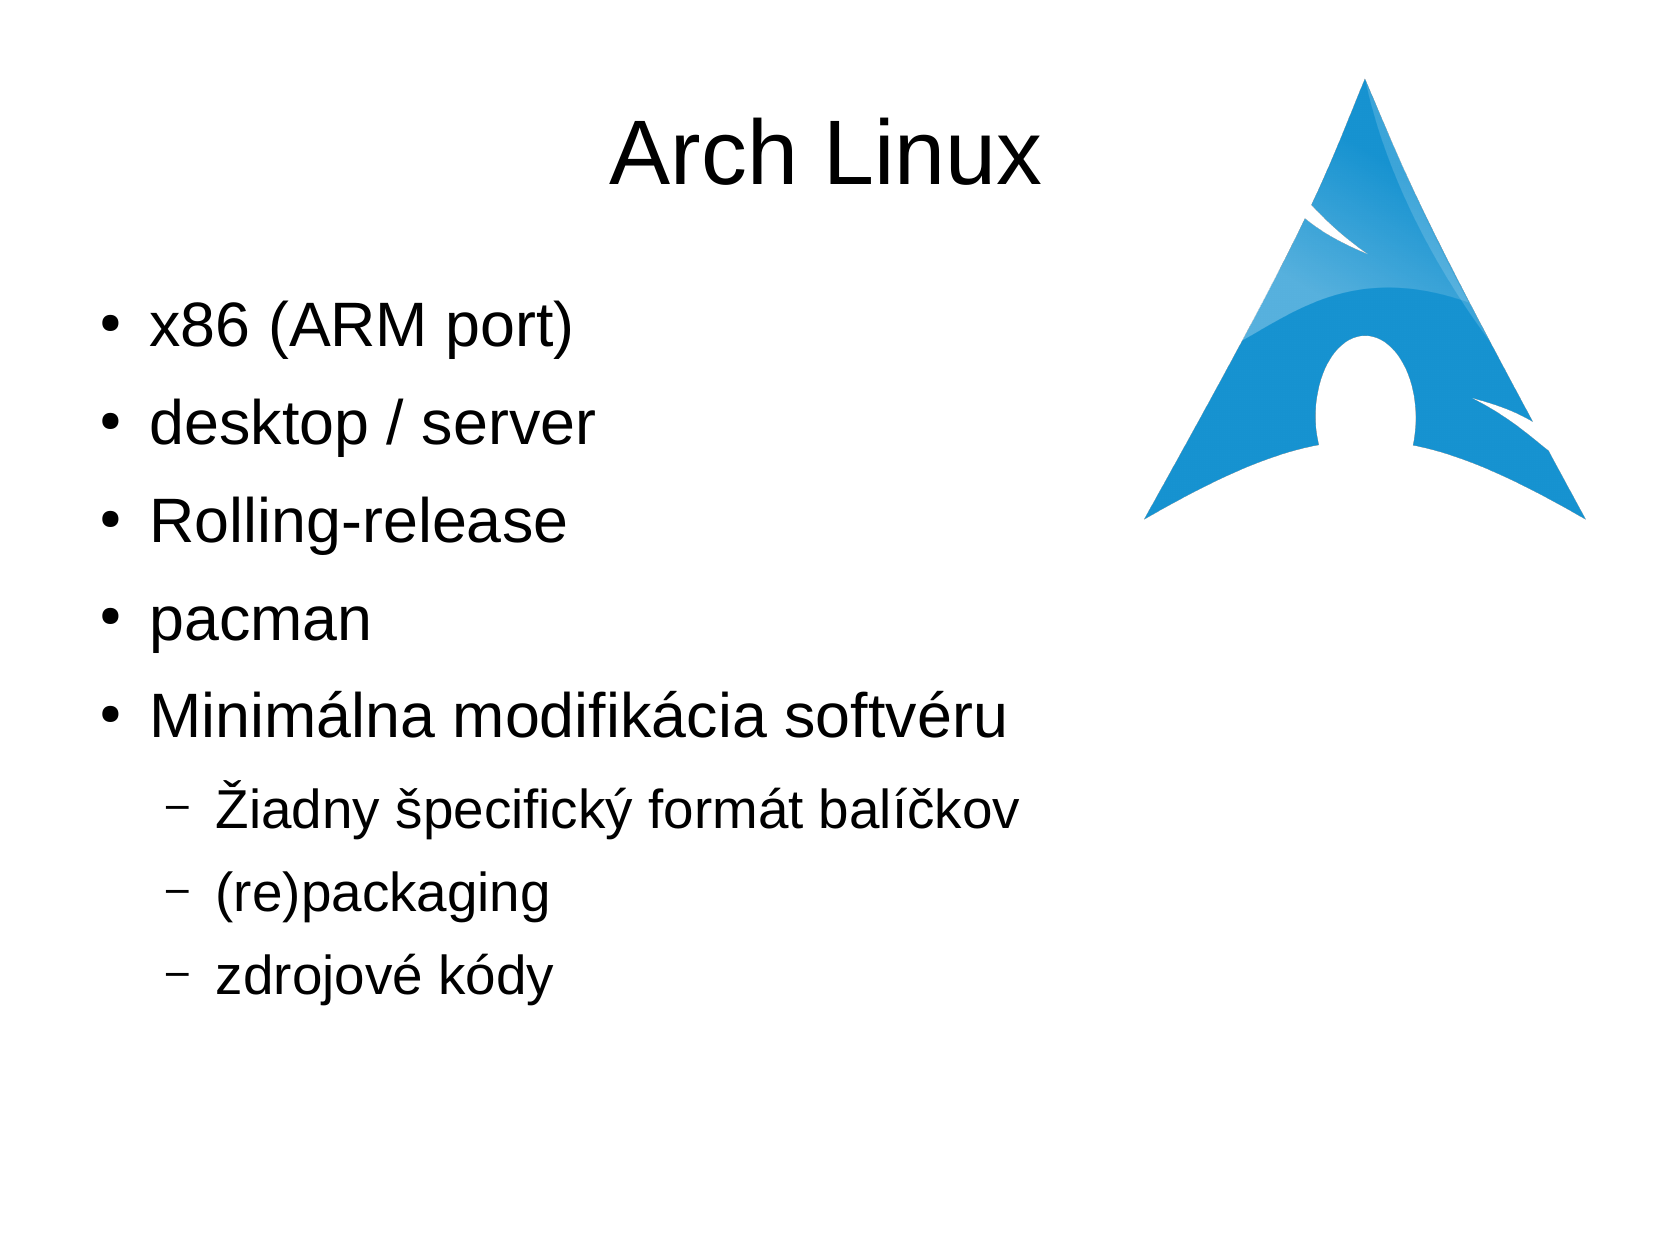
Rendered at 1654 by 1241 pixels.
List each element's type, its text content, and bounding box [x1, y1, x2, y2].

list x86 (ARM port) desktop / server Rolling-release pacman Minimálna modifikácia softvéru Žiadny špecifický formát balíčkov (re)packaging zdrojové kódy [82, 290, 1571, 1010]
title Arch Linux [82, 49, 1571, 257]
picture [1142, 77, 1591, 526]
